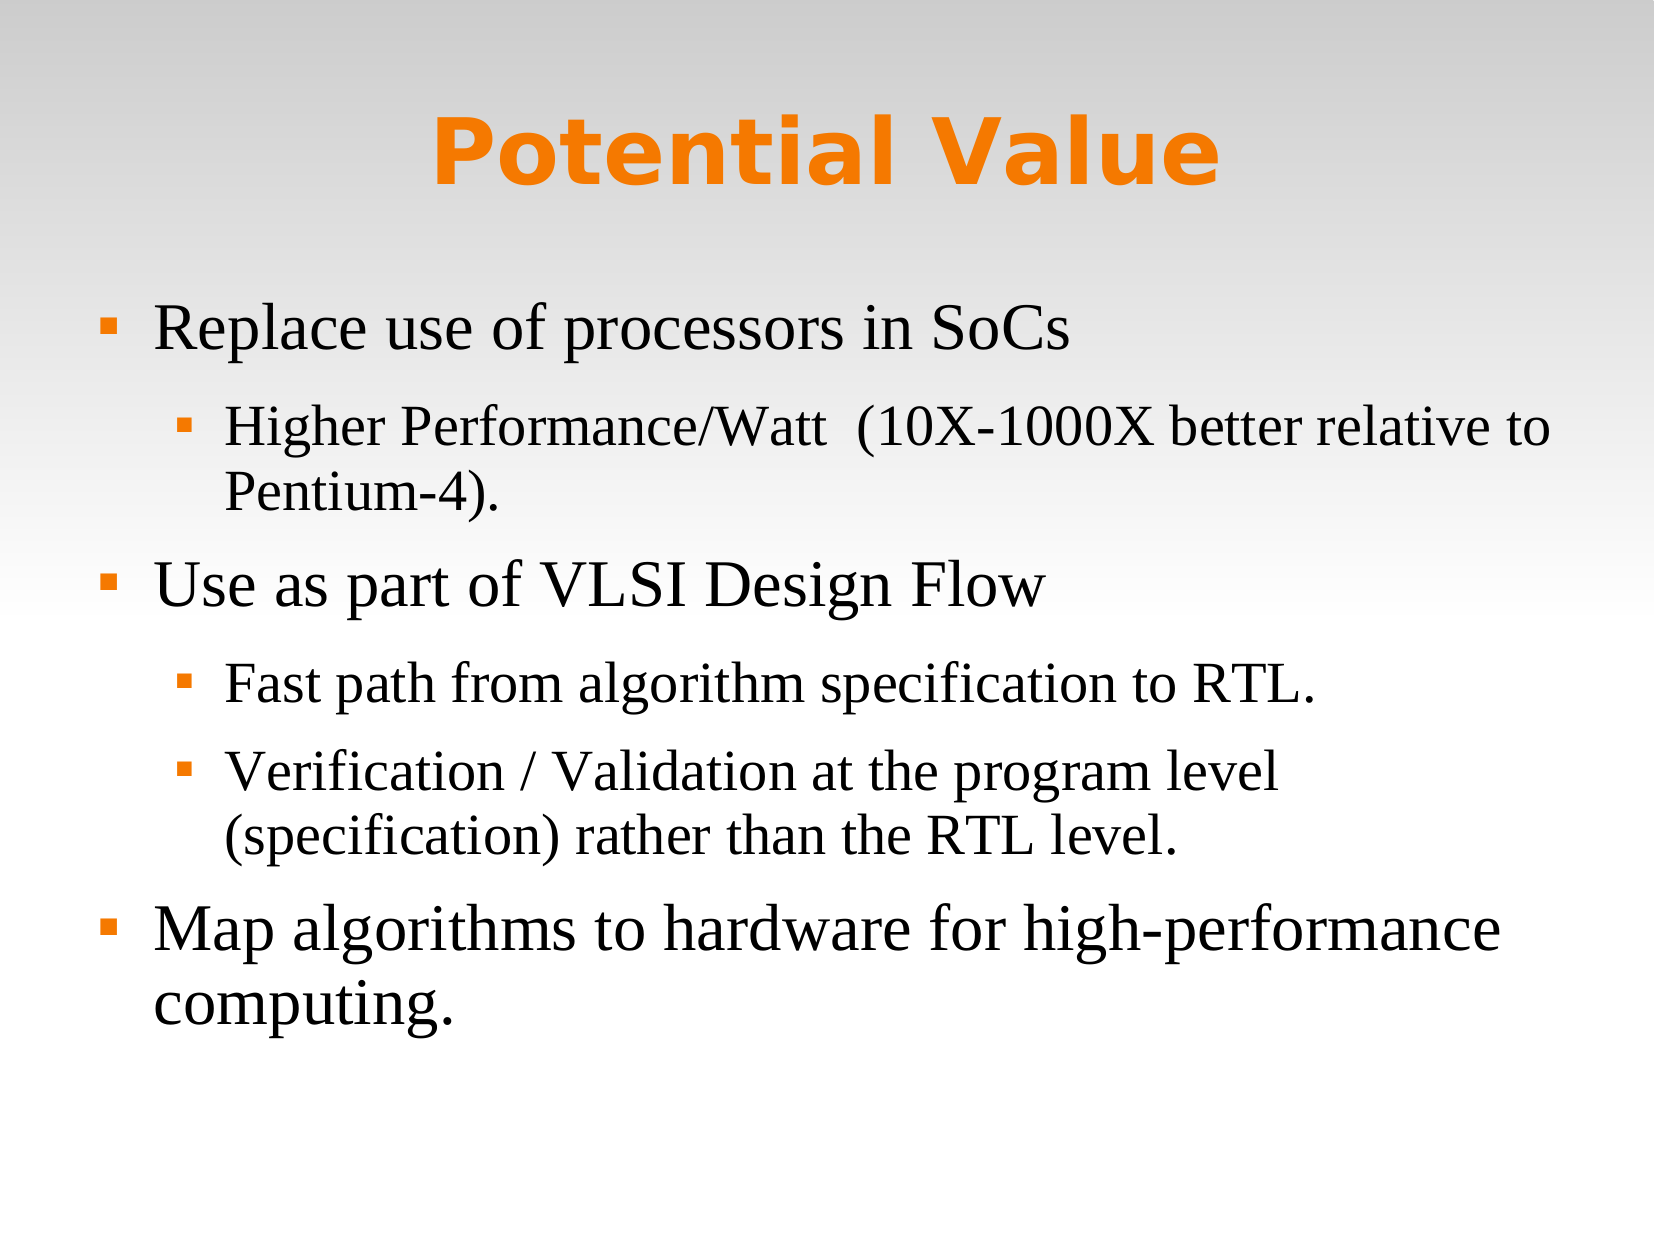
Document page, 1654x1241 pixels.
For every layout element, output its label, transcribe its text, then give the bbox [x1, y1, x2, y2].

title Potential Value [82, 49, 1571, 257]
list Replace use of processors in SoCs Higher Performance/Watt (10X-1000X better relative to Pentium-4). Use as part of VLSI Design Flow Fast path from algorithm specification to RTL. Verification / Validation at the program level (specification) rather than the RTL level. Map algorithms to hardware for high-performance computing. [82, 290, 1571, 1109]
